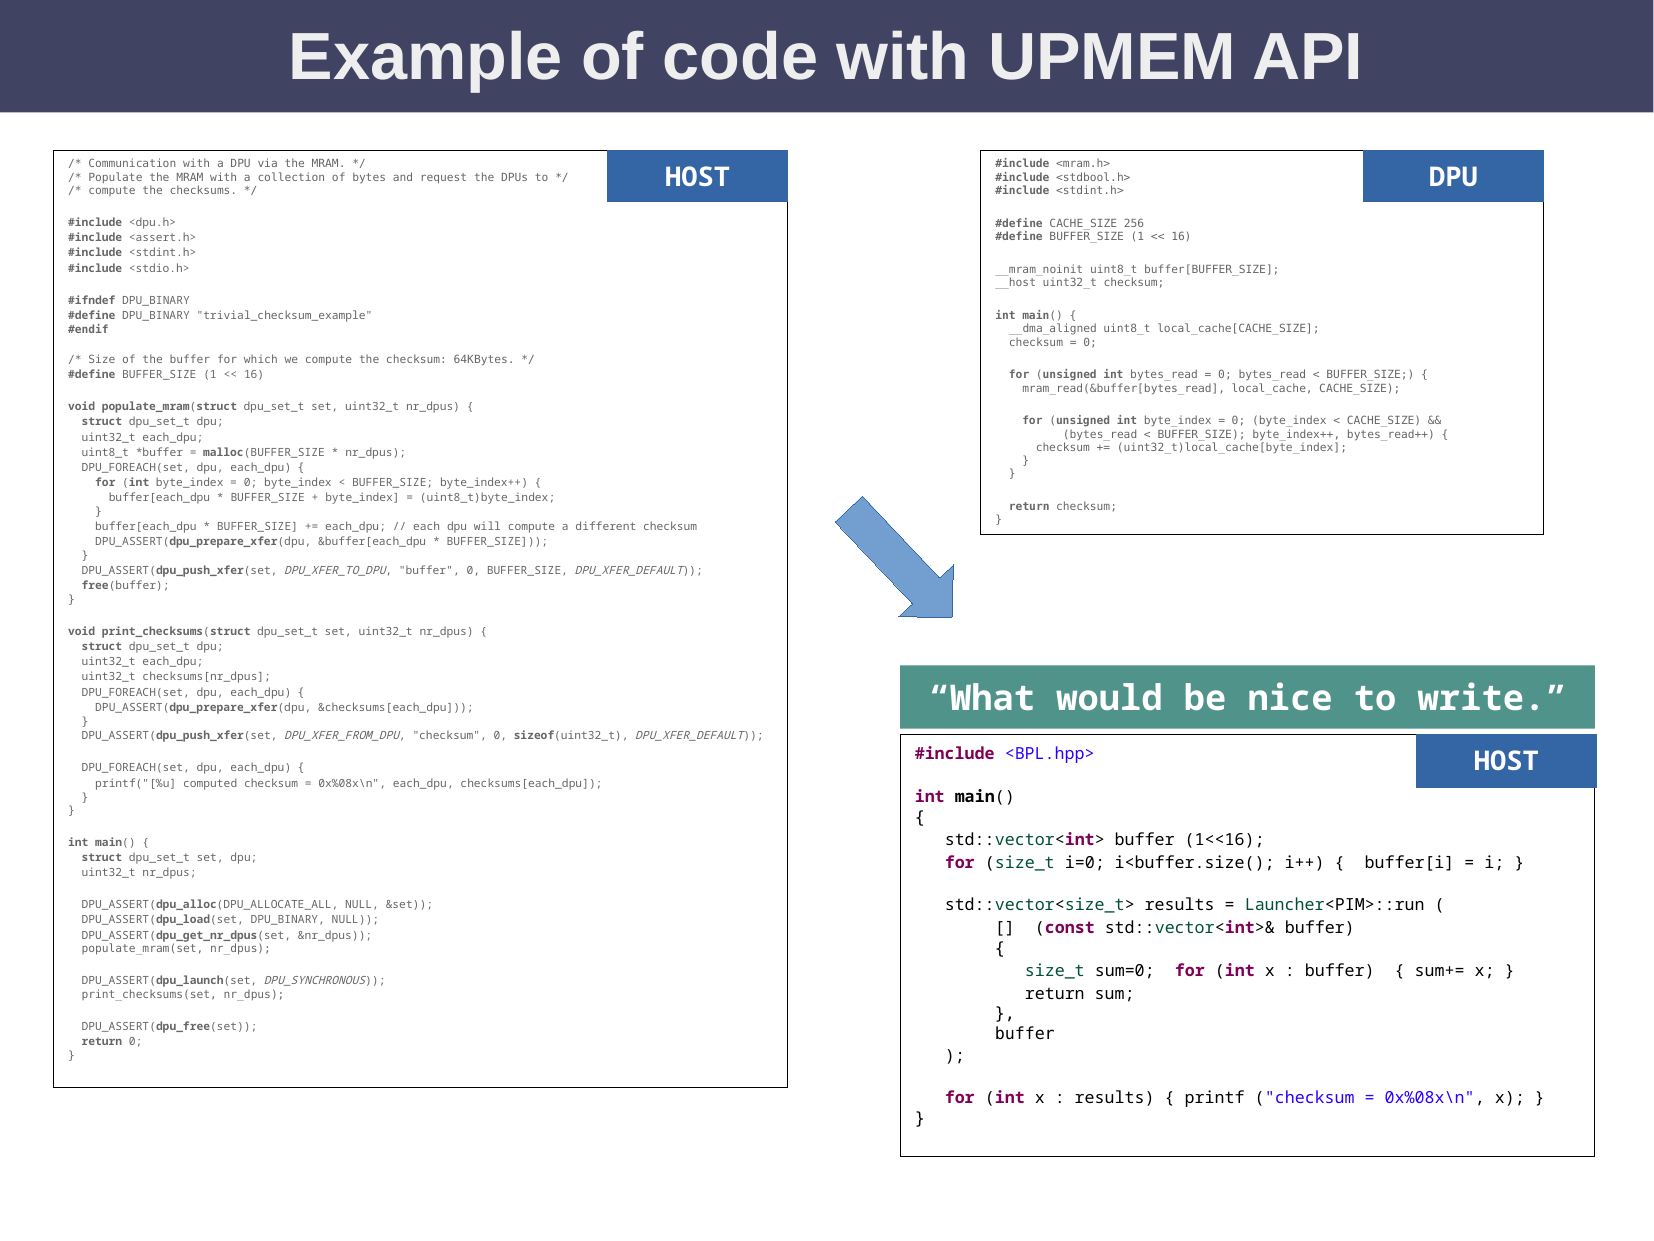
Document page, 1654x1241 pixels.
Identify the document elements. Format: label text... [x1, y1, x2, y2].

text_box Example of code with UPMEM API [0, 0, 1654, 113]
text_box /* Communication with a DPU via the MRAM. */ /* Populate the MRAM with a collection of bytes and request the DPUs to */ /* compute the checksums. */ #include <dpu.h> #include <assert.h> #include <stdint.h> #include <stdio.h> #ifndef DPU_BINARY #define DPU_BINARY "trivial_checksum_example" #endif /* Size of the buffer for which we compute the checksum: 64KBytes. */ #define BUFFER_SIZE (1 << 16) void populate_mram(struct dpu_set_t set, uint32_t nr_dpus) { struct dpu_set_t dpu; uint32_t each_dpu; uint8_t *buffer = malloc(BUFFER_SIZE * nr_dpus); DPU_FOREACH(set, dpu, each_dpu) { for (int byte_index = 0; byte_index < BUFFER_SIZE; byte_index++) { buffer[each_dpu * BUFFER_SIZE + byte_index] = (uint8_t)byte_index; } buffer[each_dpu * BUFFER_SIZE] += each_dpu; // each dpu will compute a different checksum DPU_ASSERT(dpu_prepare_xfer(dpu, &buffer[each_dpu * BUFFER_SIZE])); } DPU_ASSERT(dpu_push_xfer(set, DPU_XFER_TO_DPU, "buffer", 0, BUFFER_SIZE, DPU_XFER_DEFAULT)); free(buffer); } void print_checksums(struct dpu_set_t set, uint32_t nr_dpus) { struct dpu_set_t dpu; uint32_t each_dpu; uint32_t checksums[nr_dpus]; DPU_FOREACH(set, dpu, each_dpu) { DPU_ASSERT(dpu_prepare_xfer(dpu, &checksums[each_dpu])); } DPU_ASSERT(dpu_push_xfer(set, DPU_XFER_FROM_DPU, "checksum", 0, sizeof(uint32_t), DPU_XFER_DEFAULT)); DPU_FOREACH(set, dpu, each_dpu) { printf("[%u] computed checksum = 0x%08x\n", each_dpu, checksums[each_dpu]); } } int main() { struct dpu_set_t set, dpu; uint32_t nr_dpus; DPU_ASSERT(dpu_alloc(DPU_ALLOCATE_ALL, NULL, &set)); DPU_ASSERT(dpu_load(set, DPU_BINARY, NULL)); DPU_ASSERT(dpu_get_nr_dpus(set, &nr_dpus)); populate_mram(set, nr_dpus); DPU_ASSERT(dpu_launch(set, DPU_SYNCHRONOUS)); print_checksums(set, nr_dpus); DPU_ASSERT(dpu_free(set)); return 0; } [53, 150, 788, 1088]
text_box HOST [607, 150, 788, 202]
text_box #include <mram.h> #include <stdbool.h> #include <stdint.h> #define CACHE_SIZE 256 #define BUFFER_SIZE (1 << 16) __mram_noinit uint8_t buffer[BUFFER_SIZE]; __host uint32_t checksum; int main() { __dma_aligned uint8_t local_cache[CACHE_SIZE]; checksum = 0; for (unsigned int bytes_read = 0; bytes_read < BUFFER_SIZE;) { mram_read(&buffer[bytes_read], local_cache, CACHE_SIZE); for (unsigned int byte_index = 0; (byte_index < CACHE_SIZE) && (bytes_read < BUFFER_SIZE); byte_index++, bytes_read++) { checksum += (uint32_t)local_cache[byte_index]; } } return checksum; } [980, 150, 1544, 535]
text_box “What would be nice to write.” [900, 665, 1595, 729]
text_box HOST [1416, 734, 1597, 788]
text_box [835, 496, 954, 618]
text_box #include <BPL.hpp> int main() { std::vector<int> buffer (1<<16); for (size_t i=0; i<buffer.size(); i++) { buffer[i] = i; } std::vector<size_t> results = Launcher<PIM>::run ( [] (const std::vector<int>& buffer) { size_t sum=0; for (int x : buffer) { sum+= x; } return sum; }, buffer ); for (int x : results) { printf ("checksum = 0x%08x\n", x); } } [900, 734, 1595, 1157]
text_box DPU [1363, 150, 1544, 202]
